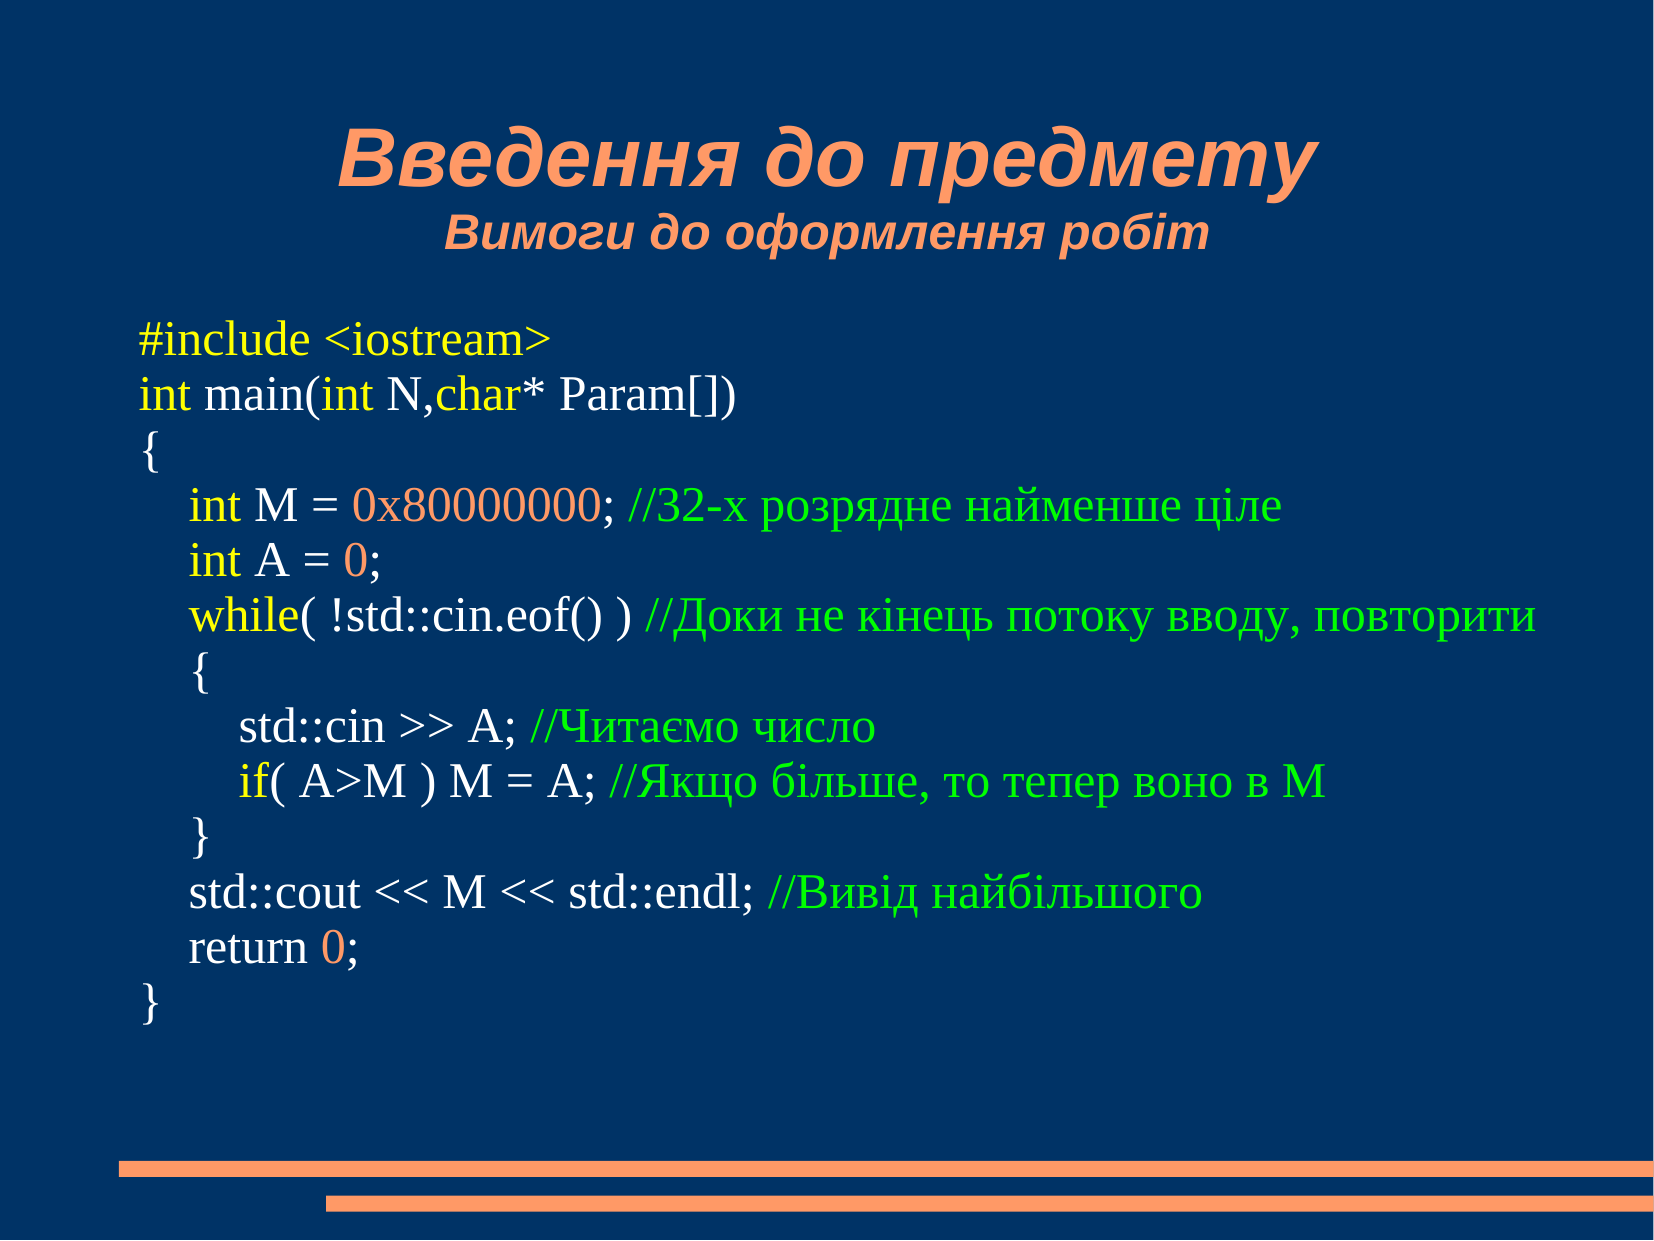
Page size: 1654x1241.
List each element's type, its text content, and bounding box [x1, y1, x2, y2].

title Введення до предмету Вимоги до оформлення робіт [121, 46, 1534, 325]
list #include <iostream> int main(int N,char* Param[]) { int M = 0x80000000; //32-х розрядне найменше ціле int A = 0; while( !std::cin.eof() ) //Доки не кінець потоку вводу, повторити { std::cin >> A; //Читаємо число if( A>M ) M = A; //Якщо більше, то тепер воно в М } std::cout << M << std::endl; //Вивід найбільшого return 0; } [101, 310, 1541, 1121]
